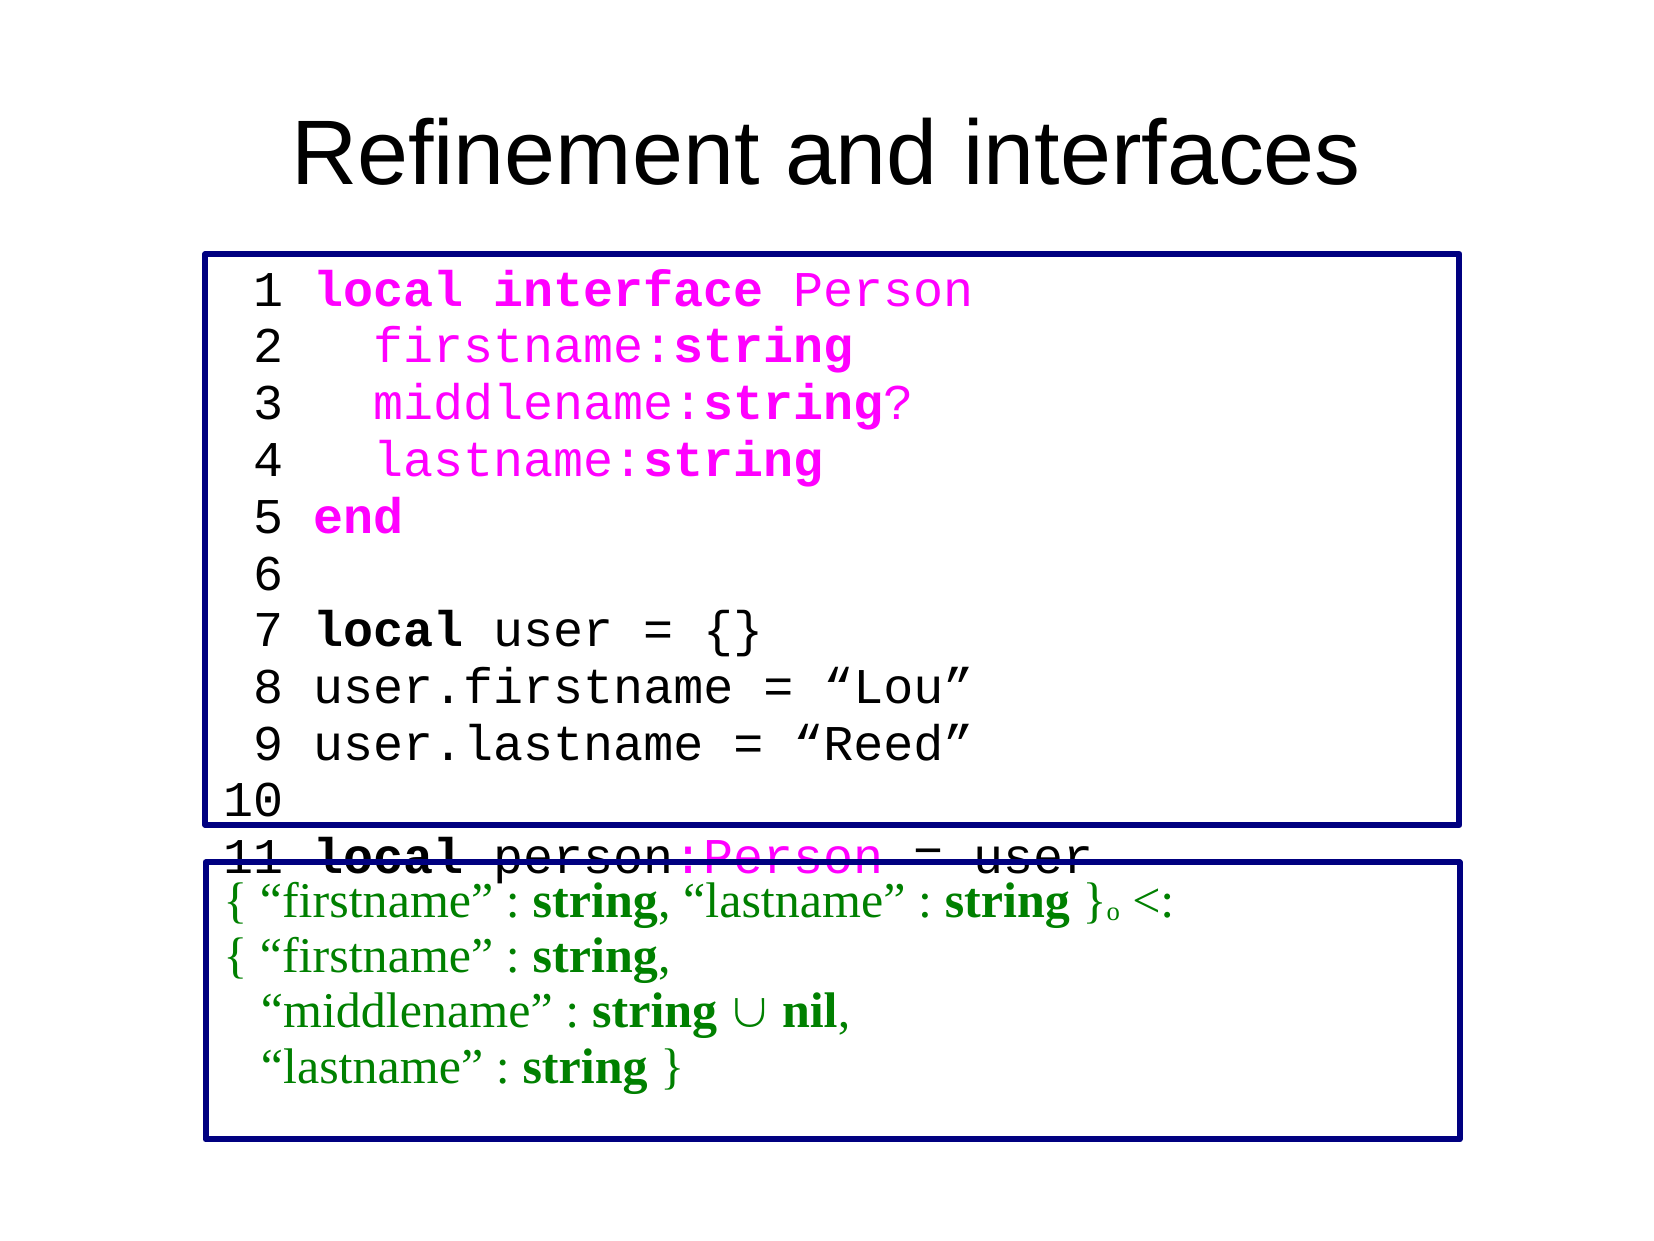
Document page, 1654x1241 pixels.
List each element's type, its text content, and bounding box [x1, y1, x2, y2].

text_box 1 local interface Person 2 firstname:string 3 middlename:string? 4 lastname:string 5 end 6 7 local user = {} 8 user.firstname = “Lou” 9 user.lastname = “Reed” 10 11 local person:Person = user [205, 253, 1460, 826]
text_box { “firstname” : string, “lastname” : string }o <: { “firstname” : string, “middlename” : string ∪ nil, “lastname” : string } [205, 862, 1460, 1140]
title Refinement and interfaces [82, 49, 1571, 257]
